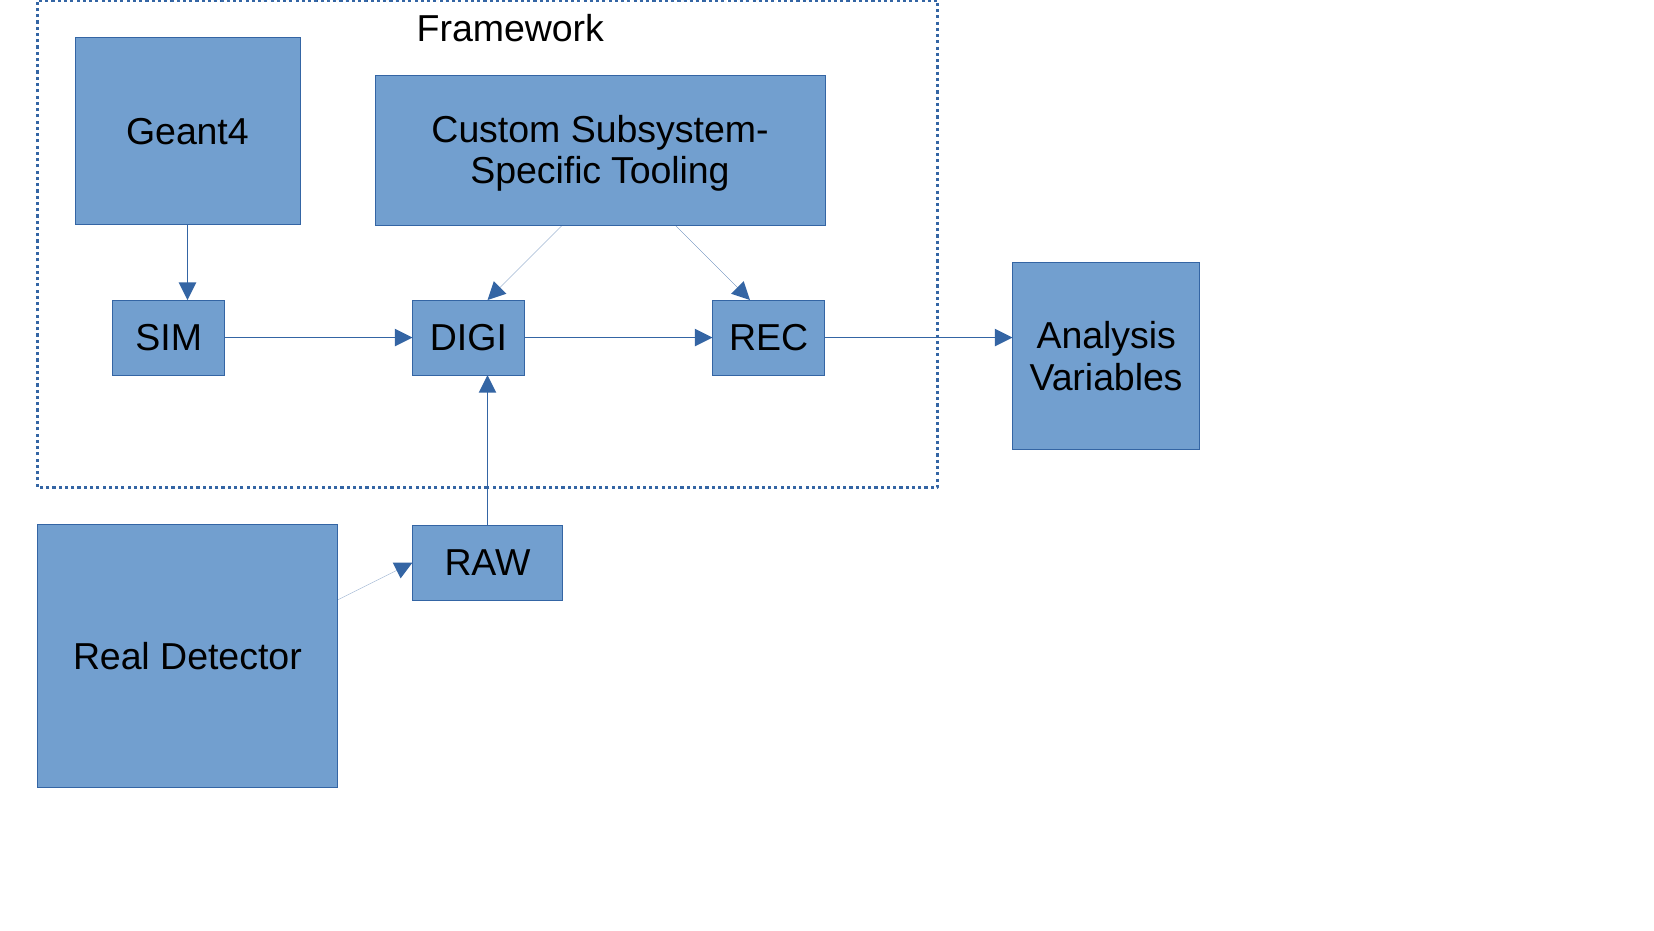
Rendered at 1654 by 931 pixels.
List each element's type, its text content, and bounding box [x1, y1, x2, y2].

text_box Geant4 [75, 37, 301, 225]
text_box REC [712, 300, 825, 376]
text_box Analysis Variables [1012, 262, 1200, 450]
text_box DIGI [412, 300, 525, 376]
text_box SIM [112, 300, 225, 376]
text_box Framework [401, 0, 619, 57]
text_box Custom Subsystem-Specific Tooling [375, 75, 826, 226]
text_box RAW [412, 525, 563, 601]
text_box Real Detector [37, 524, 338, 788]
